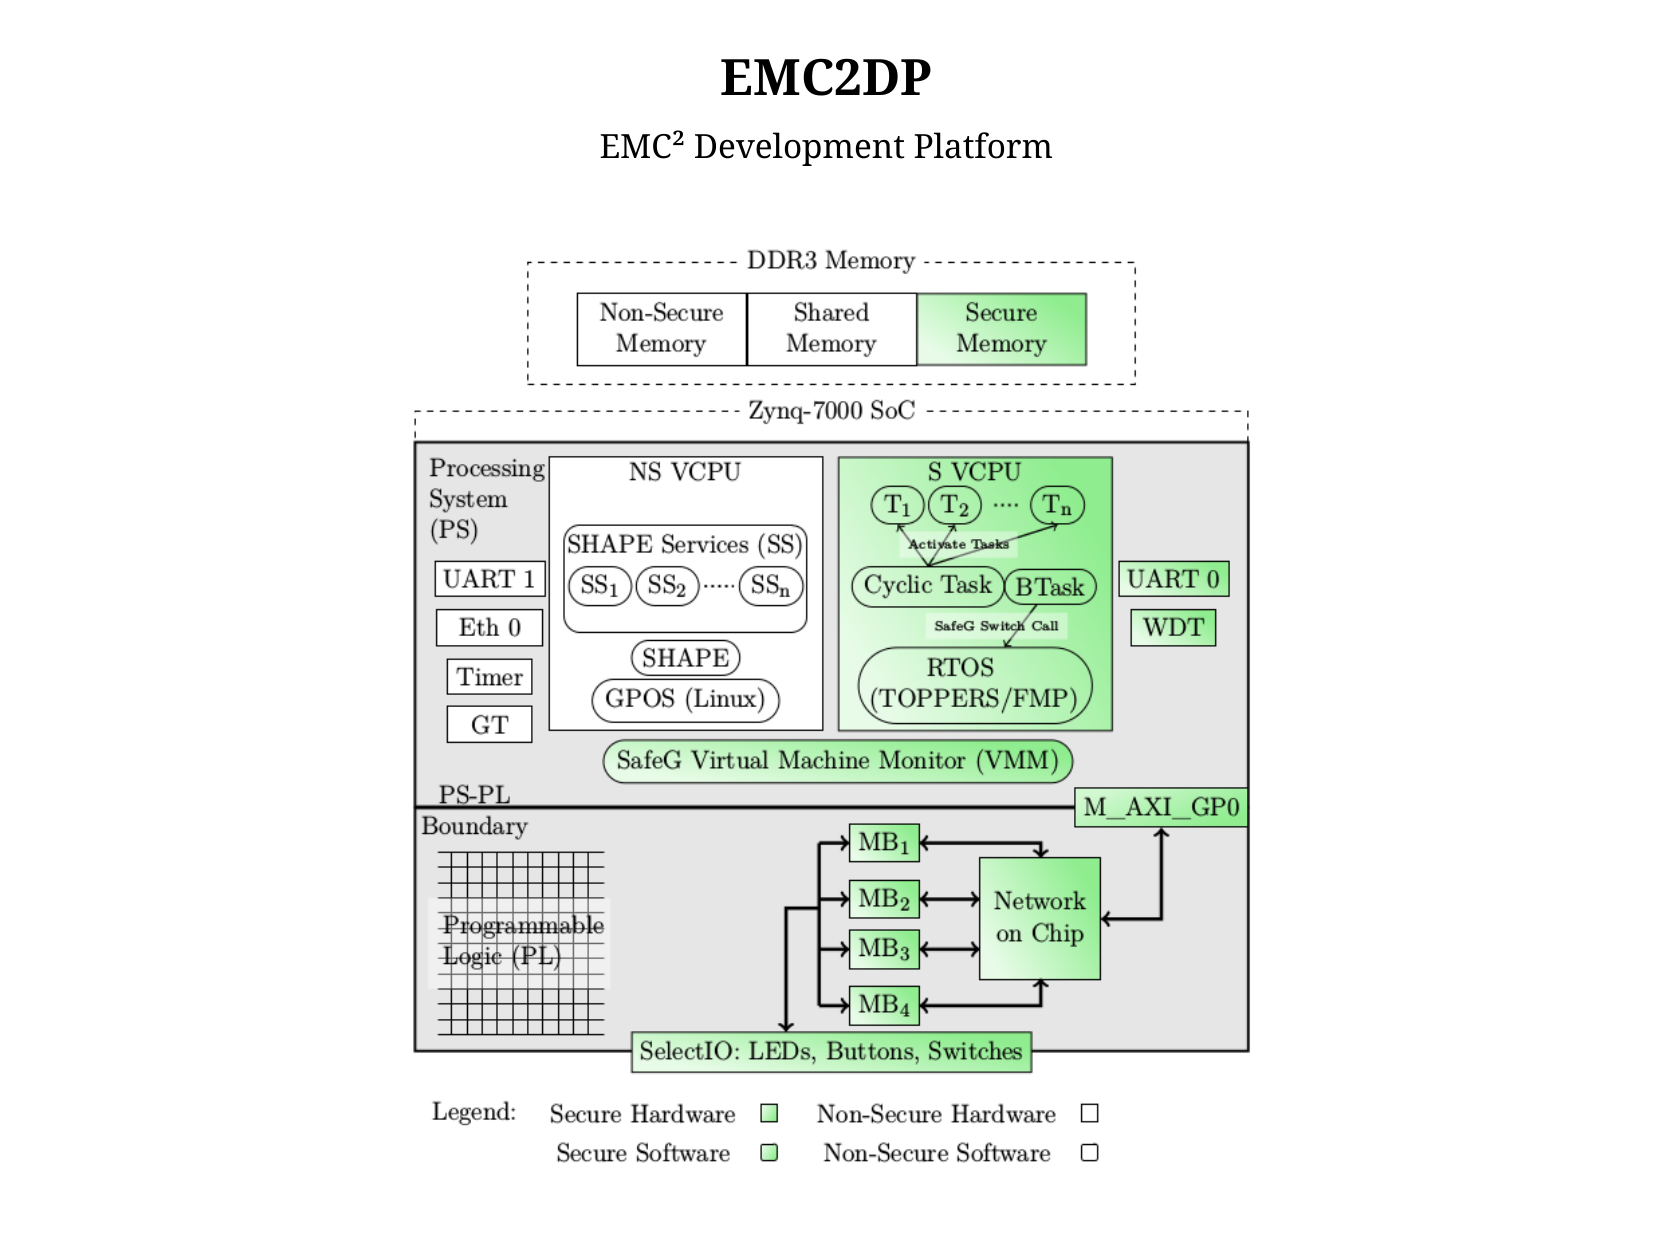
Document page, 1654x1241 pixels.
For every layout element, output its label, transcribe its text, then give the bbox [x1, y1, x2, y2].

title EMC2DP [82, 0, 1571, 180]
text_box EMC² Development Platform [550, 115, 1104, 235]
picture [353, 215, 1301, 1199]
